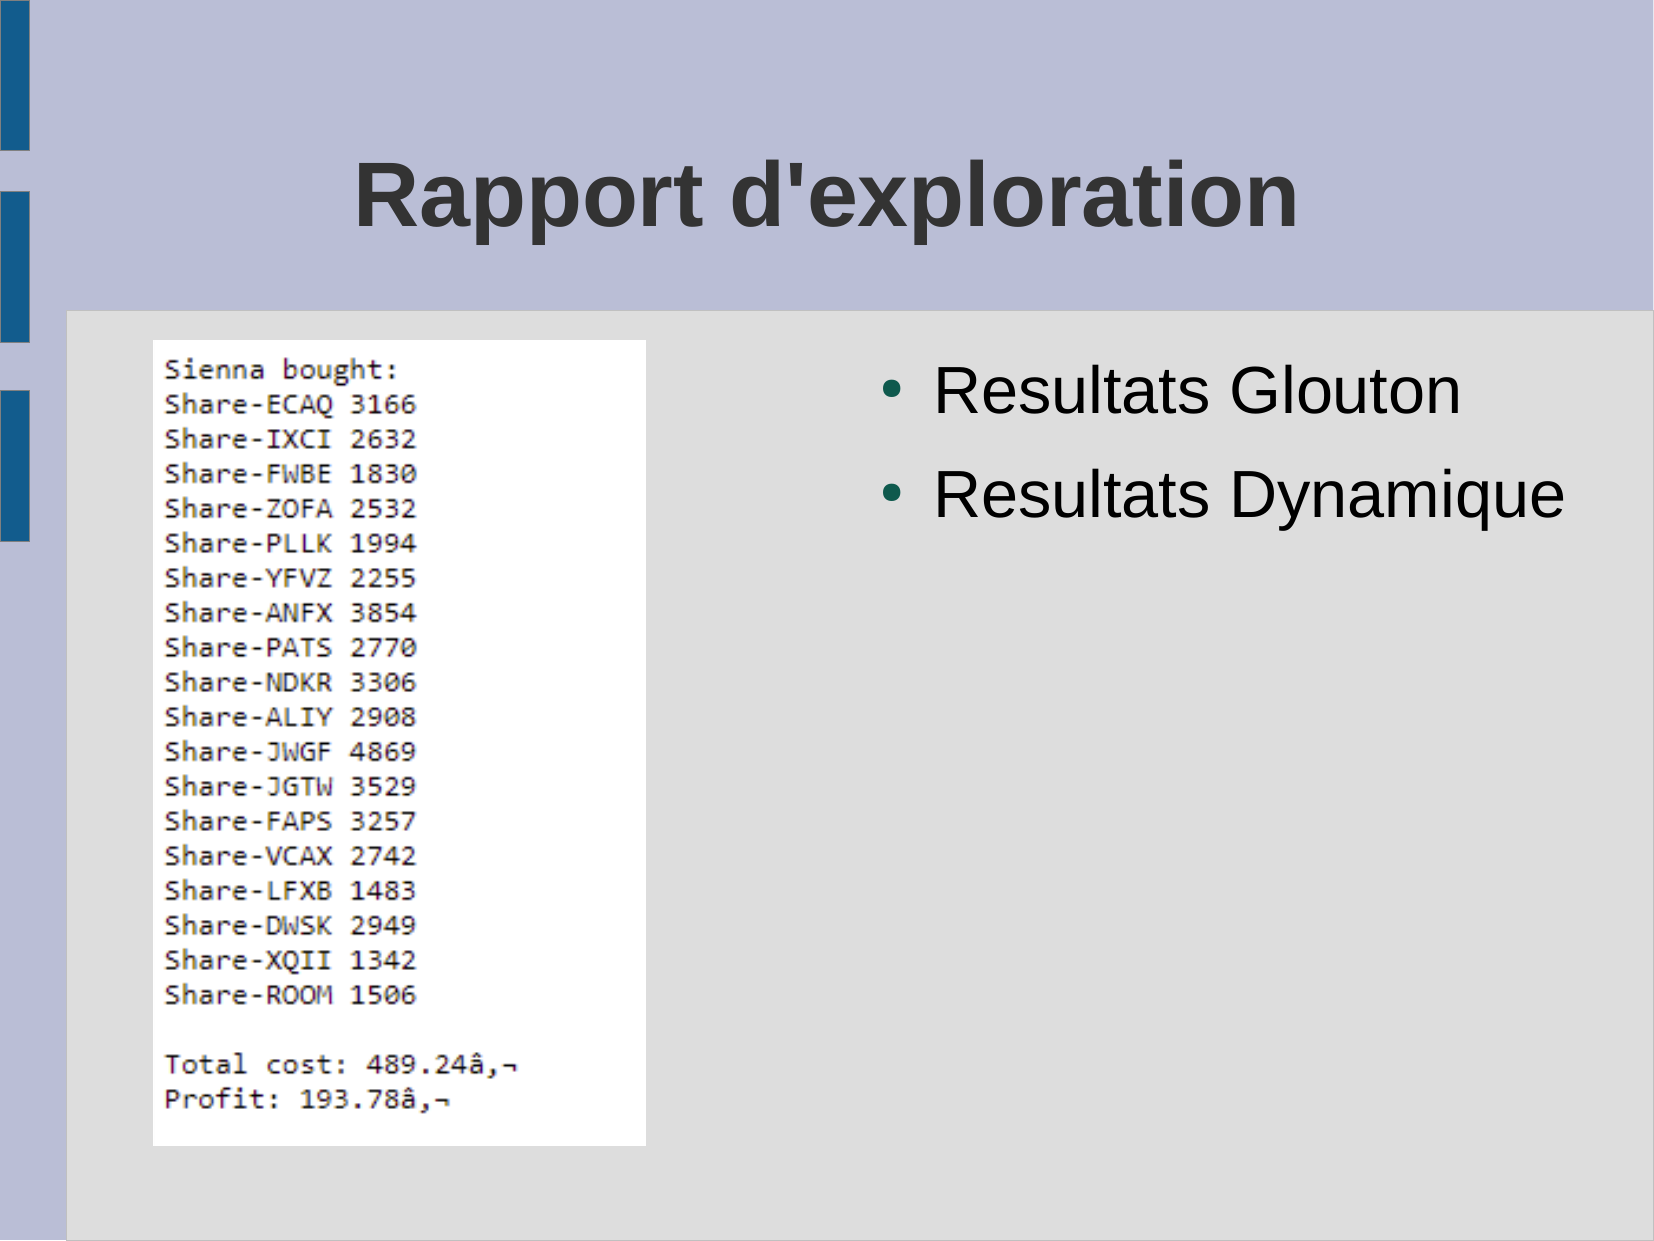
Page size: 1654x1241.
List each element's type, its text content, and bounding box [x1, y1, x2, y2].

picture [153, 340, 646, 1146]
list Resultats Glouton Resultats Dynamique [862, 352, 1583, 1134]
title Rapport d'exploration [121, 91, 1534, 299]
